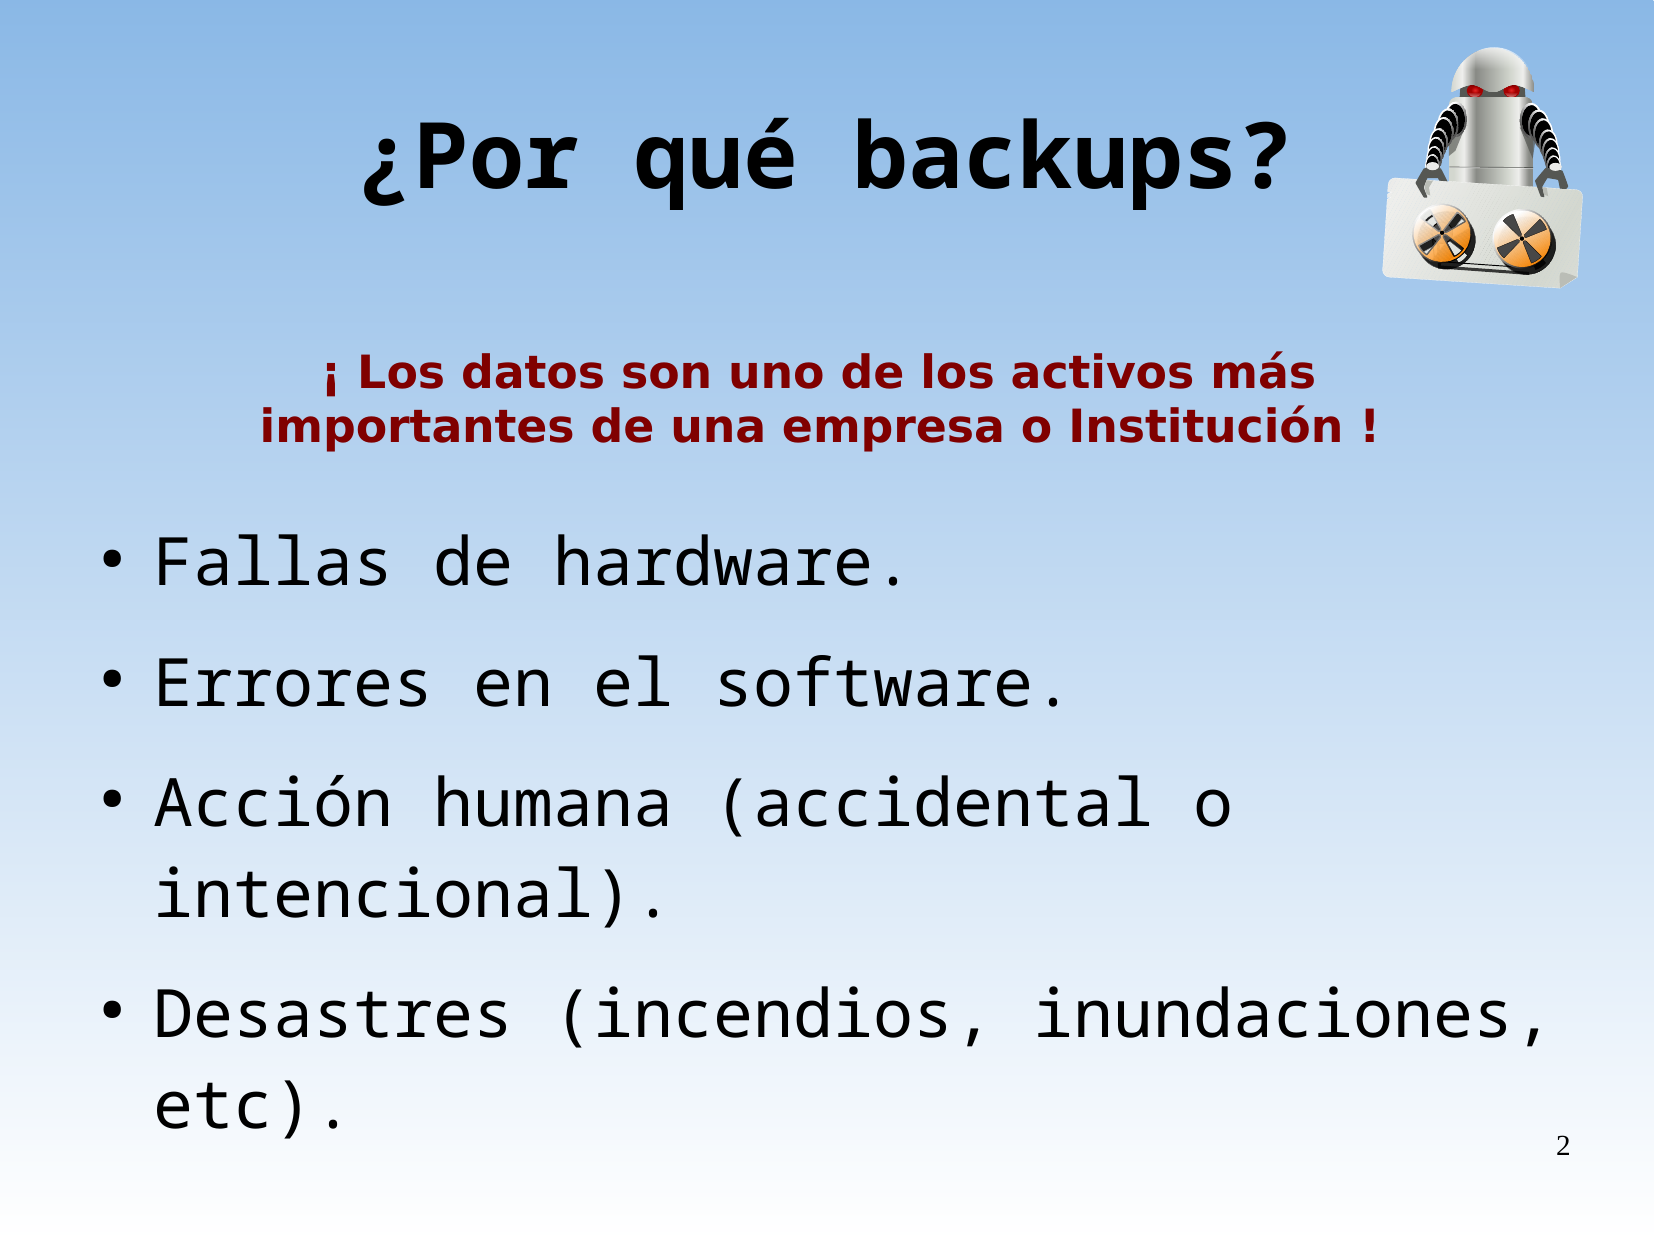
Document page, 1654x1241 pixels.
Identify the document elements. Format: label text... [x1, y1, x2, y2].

title ¿Por qué backups? [82, 49, 1382, 257]
list Fallas de hardware. Errores en el software. Acción humana (accidental o intencional). Desastres (incendios, inundaciones, etc). [82, 514, 1571, 1234]
picture [1382, 47, 1583, 289]
text_box ¡ Los datos son uno de los activos más importantes de una empresa o Institución ! [244, 339, 1409, 461]
